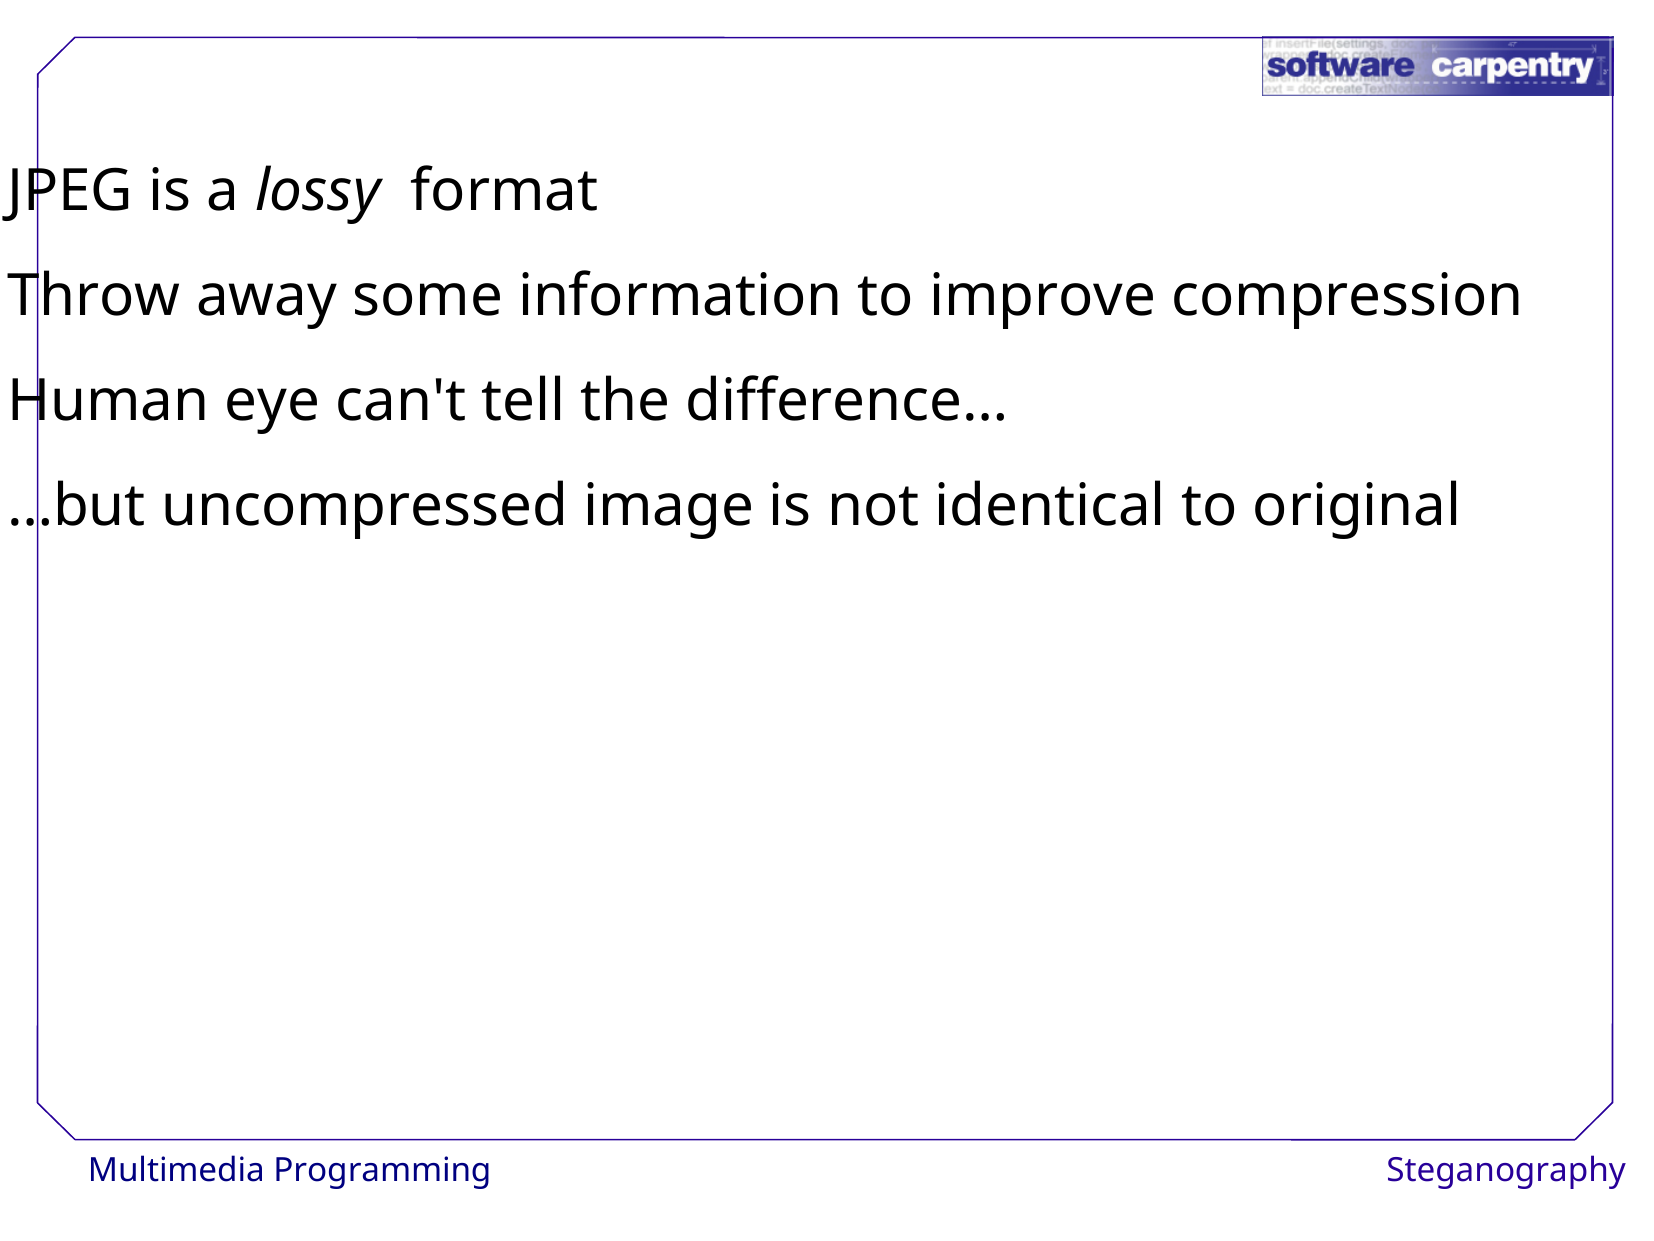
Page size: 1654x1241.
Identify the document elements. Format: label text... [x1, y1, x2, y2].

picture [1262, 36, 1614, 96]
text_box JPEG is a lossy format Throw away some information to improve compression Human eye can't tell the difference… …but uncompressed image is not identical to original [0, 109, 1654, 545]
